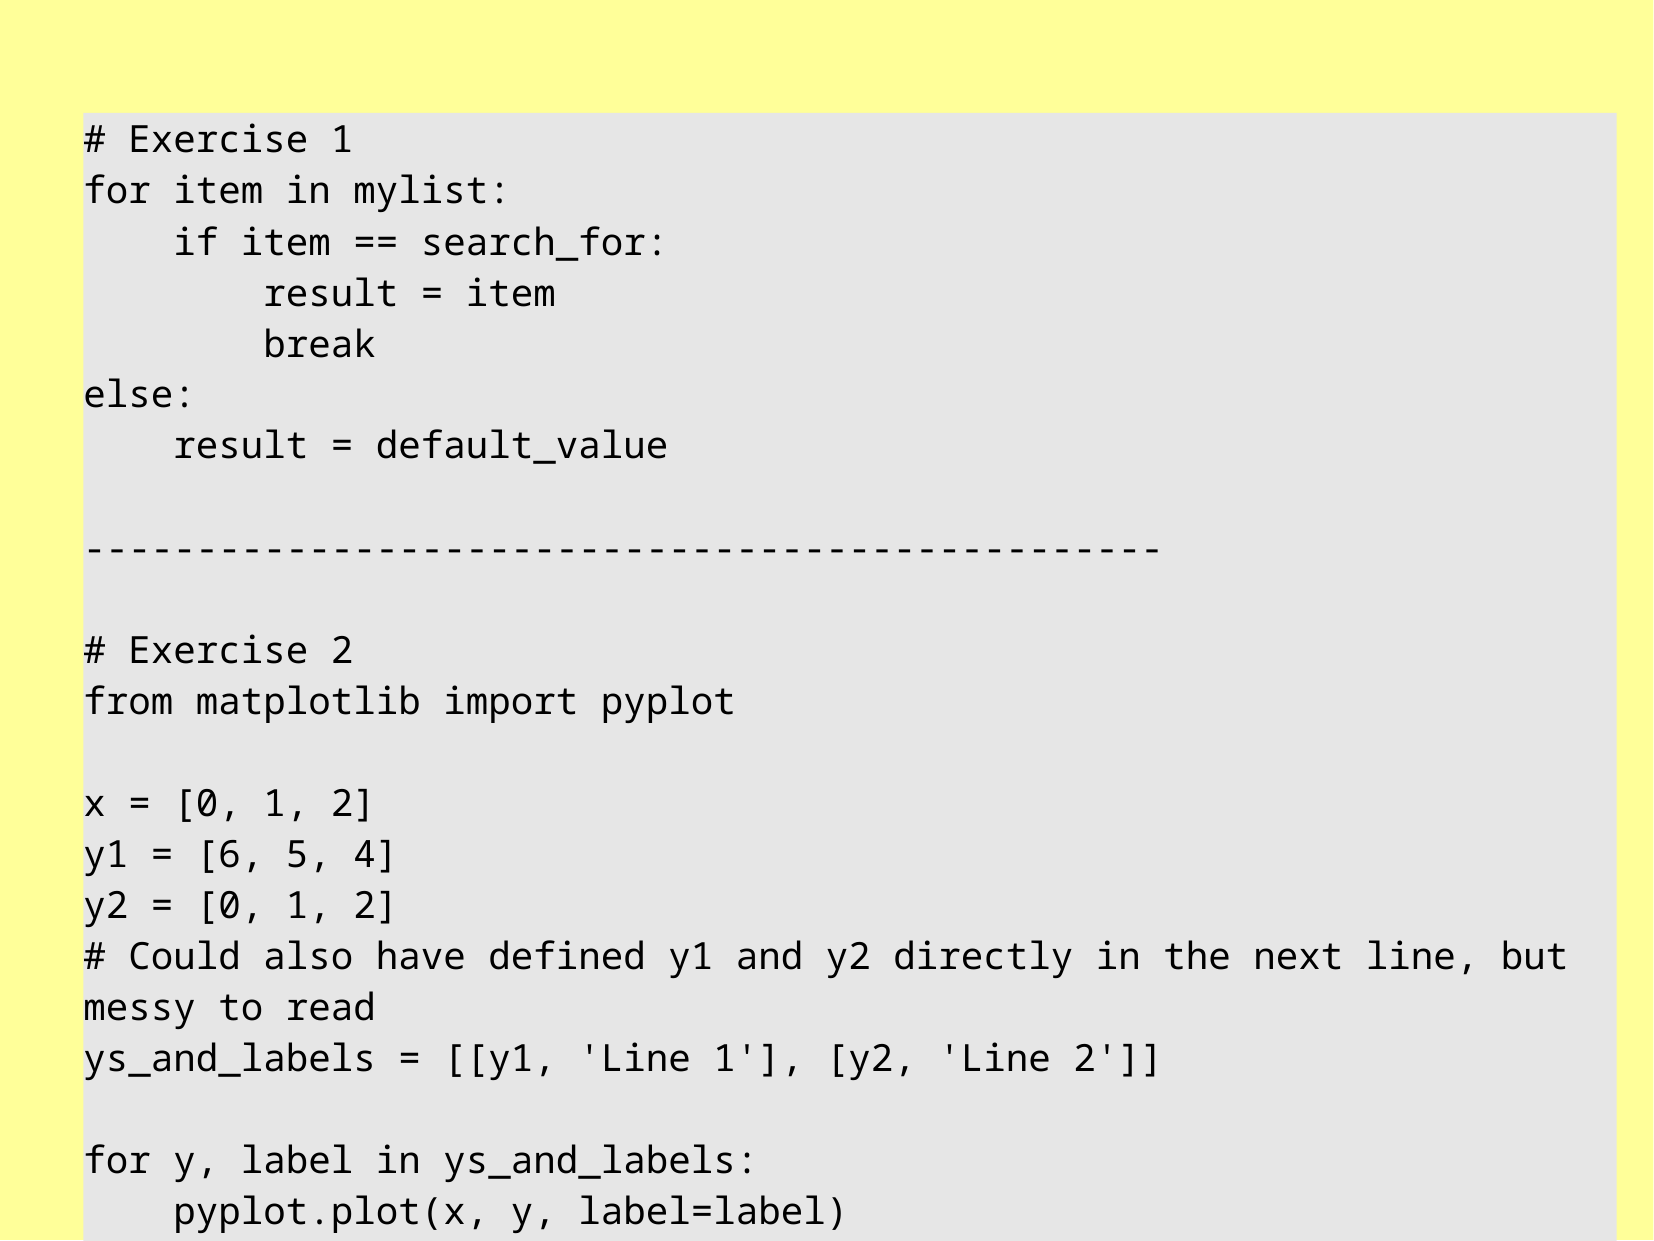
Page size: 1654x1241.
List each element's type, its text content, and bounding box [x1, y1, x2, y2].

text_box # Exercise 1 for item in mylist: if item == search_for: result = item break else: result = default_value ------------------------------------------------ # Exercise 2 from matplotlib import pyplot x = [0, 1, 2] y1 = [6, 5, 4] y2 = [0, 1, 2] # Could also have defined y1 and y2 directly in the next line, but messy to read ys_and_labels = [[y1, 'Line 1'], [y2, 'Line 2']] for y, label in ys_and_labels: pyplot.plot(x, y, label=label) pyplot.legend() pyplot.show() [83, 297, 1617, 1204]
title Possible solution [82, 49, 1571, 257]
